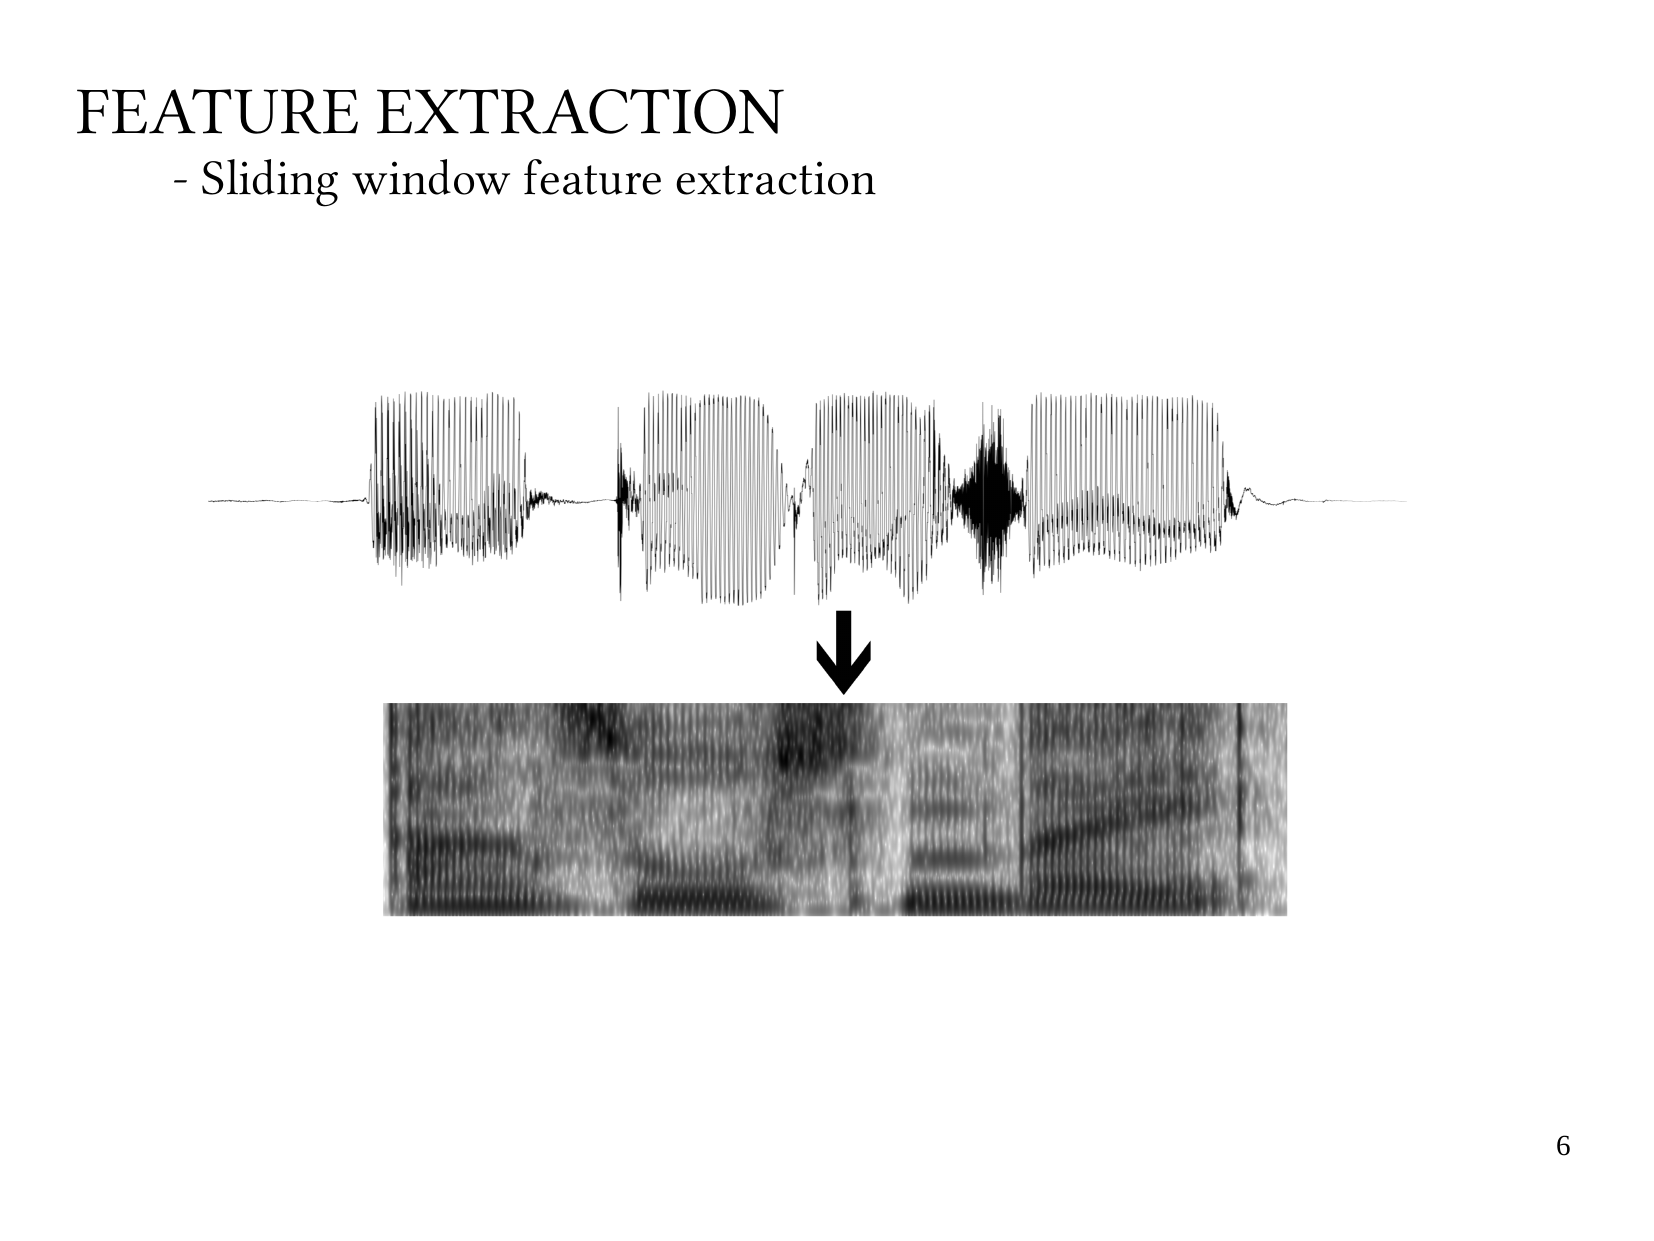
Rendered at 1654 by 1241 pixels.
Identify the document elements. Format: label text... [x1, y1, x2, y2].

subtitle FEATURE EXTRACTION - Sliding window feature extraction GMM MONOPHONE TRAINING GMM TRIPHONE TRAINING DNN TRAINING DECODING [60, 72, 1549, 1216]
picture [195, 374, 1421, 939]
